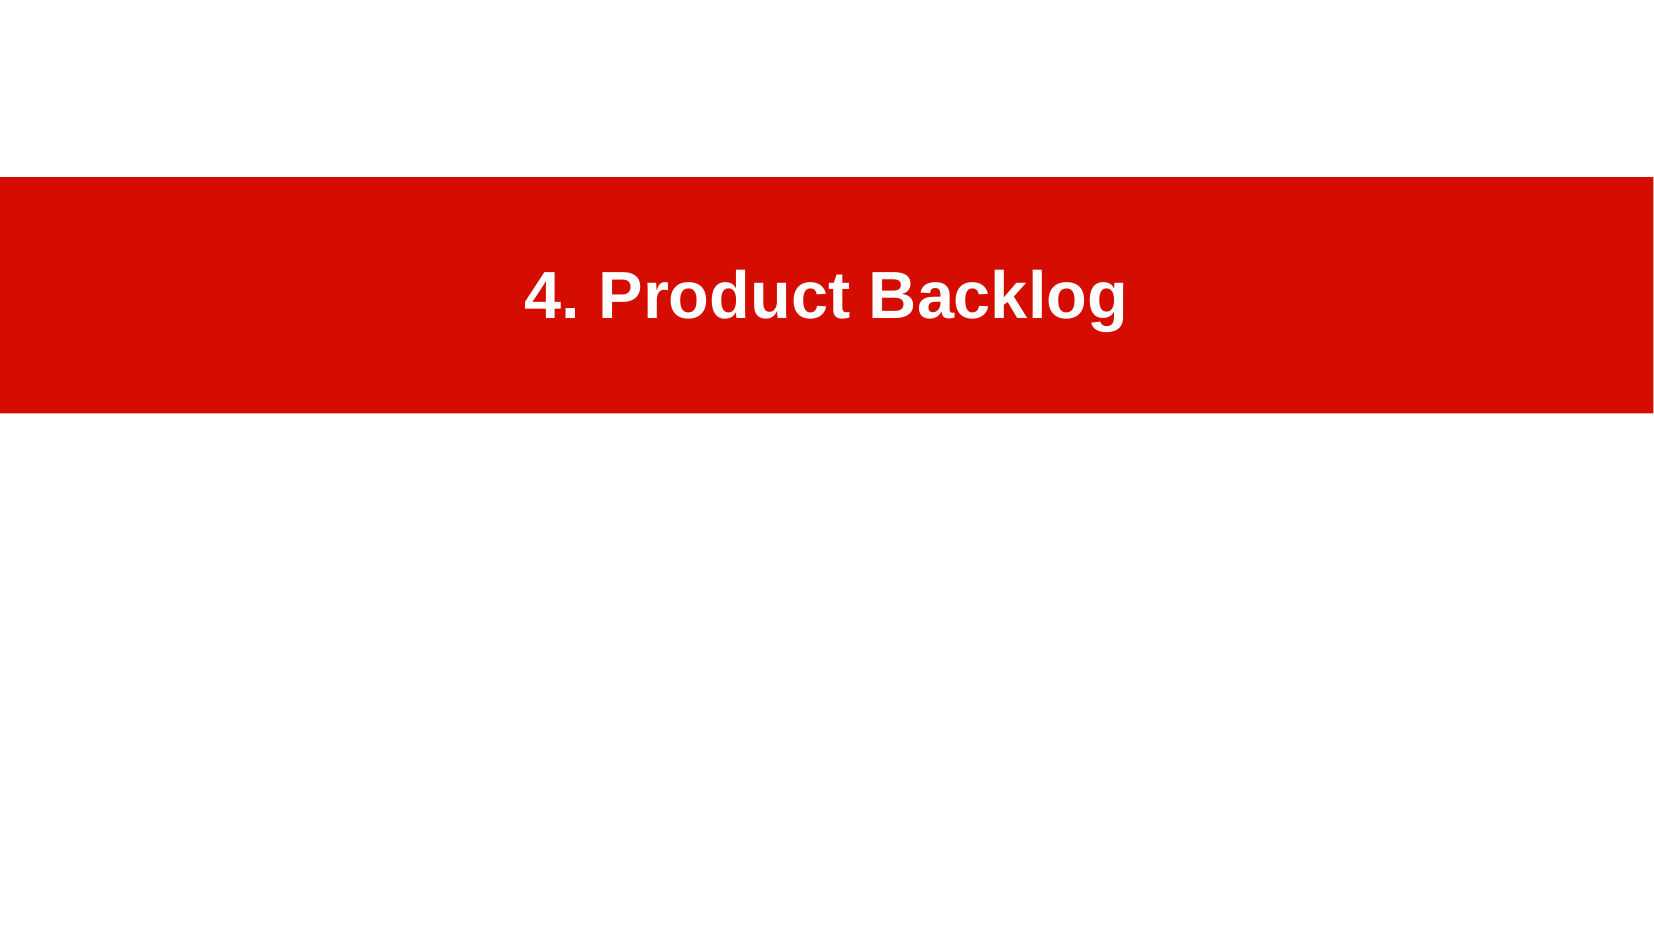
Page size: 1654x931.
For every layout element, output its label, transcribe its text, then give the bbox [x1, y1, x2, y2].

title 4. Product Backlog [0, 177, 1654, 414]
